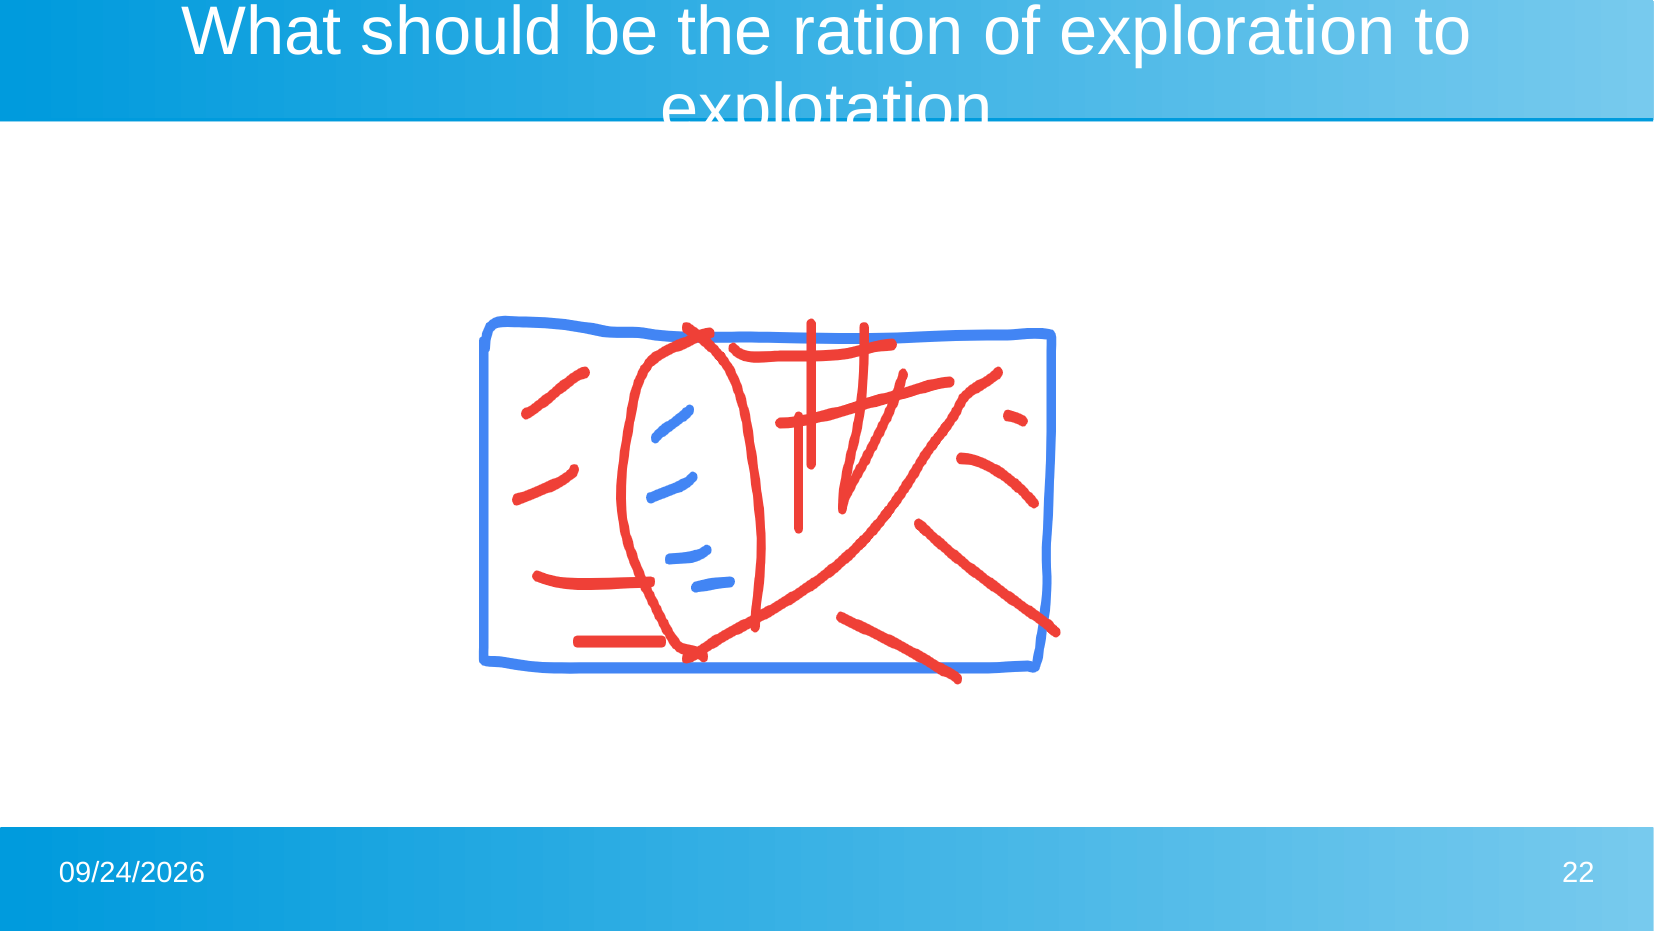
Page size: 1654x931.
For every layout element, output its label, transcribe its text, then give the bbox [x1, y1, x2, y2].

picture [337, 224, 1276, 733]
title What should be the ration of exploration to explotation [59, 0, 1595, 146]
